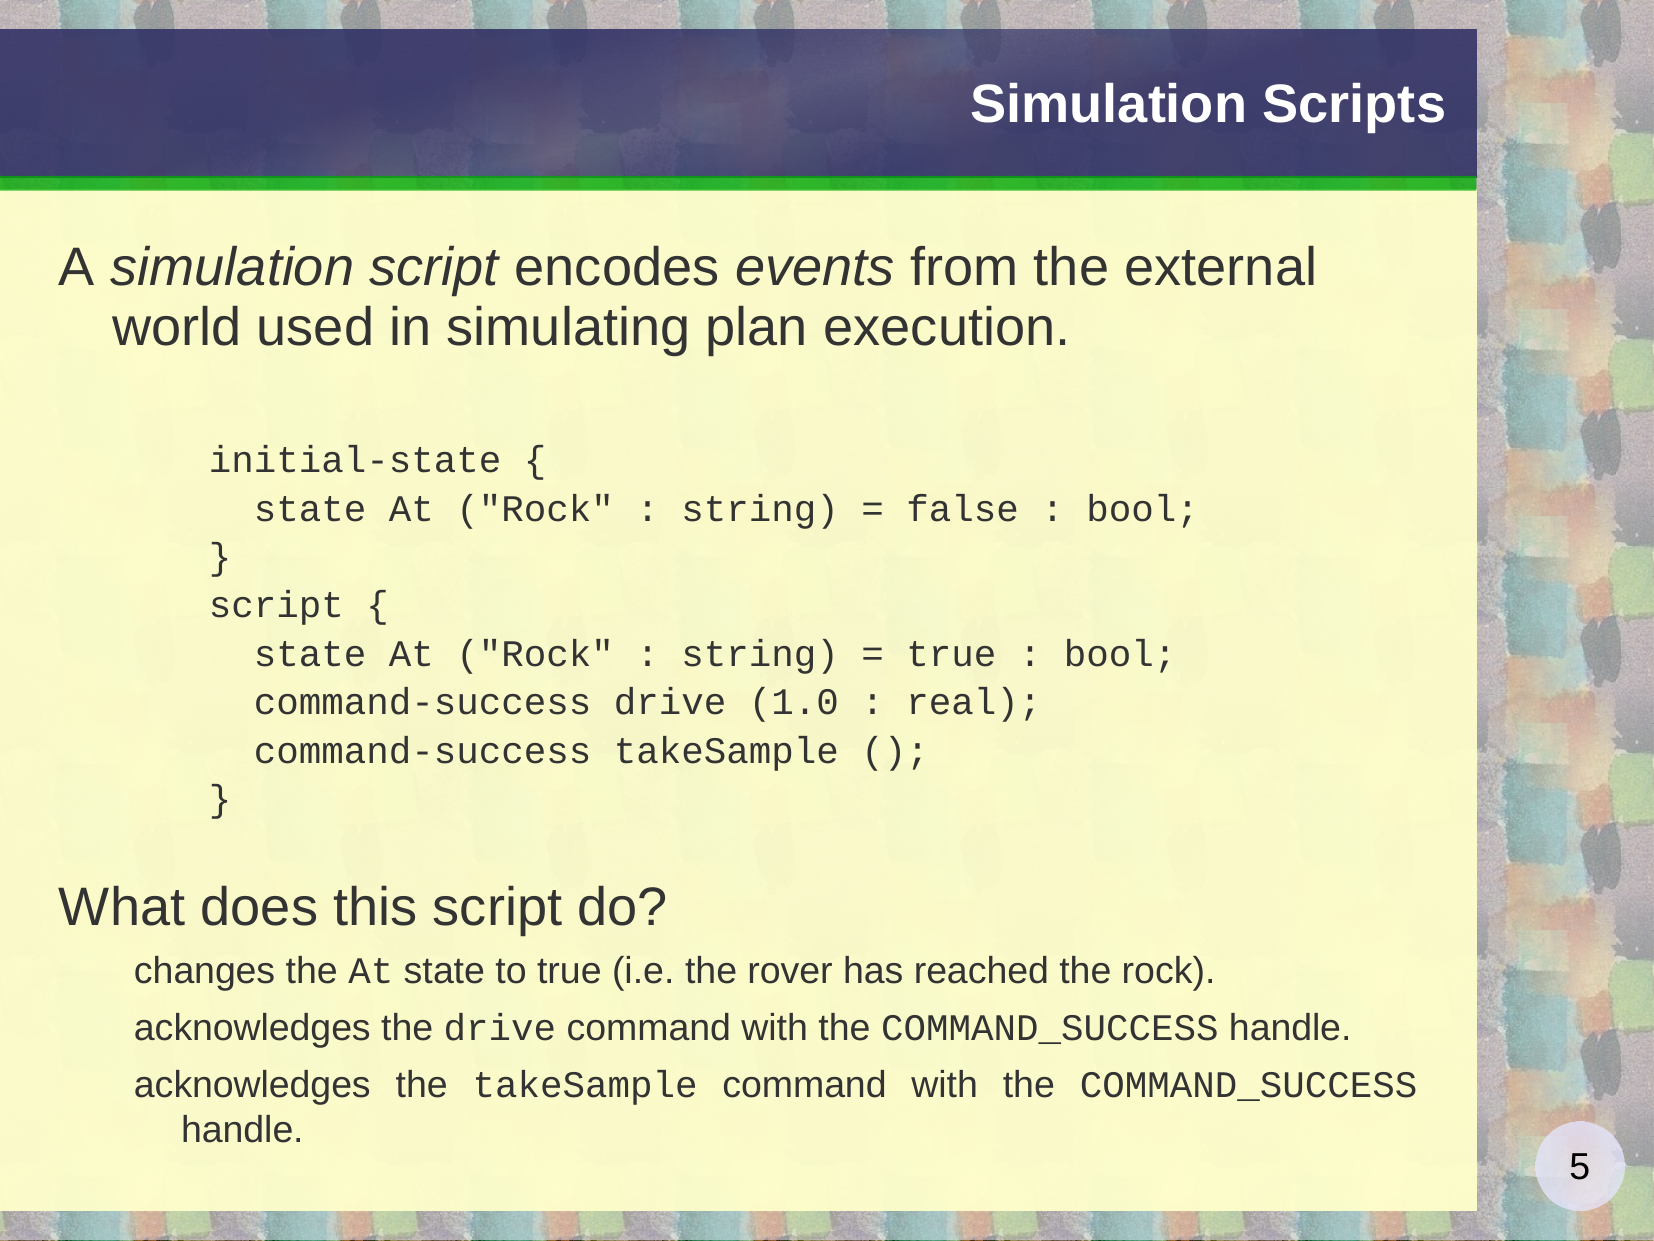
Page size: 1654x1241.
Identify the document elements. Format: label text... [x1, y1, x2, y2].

list A simulation script encodes events from the external world used in simulating plan execution. initial-state { state At ("Rock" : string) = false : bool; } script { state At ("Rock" : string) = true : bool; command-success drive (1.0 : real); command-success takeSample (); } What does this script do? changes the At state to true (i.e. the rover has reached the rock). acknowledges the drive command with the COMMAND_SUCCESS handle. acknowledges the takeSample command with the COMMAND_SUCCESS handle. [58, 236, 1418, 1167]
title Simulation Scripts [29, 66, 1447, 141]
